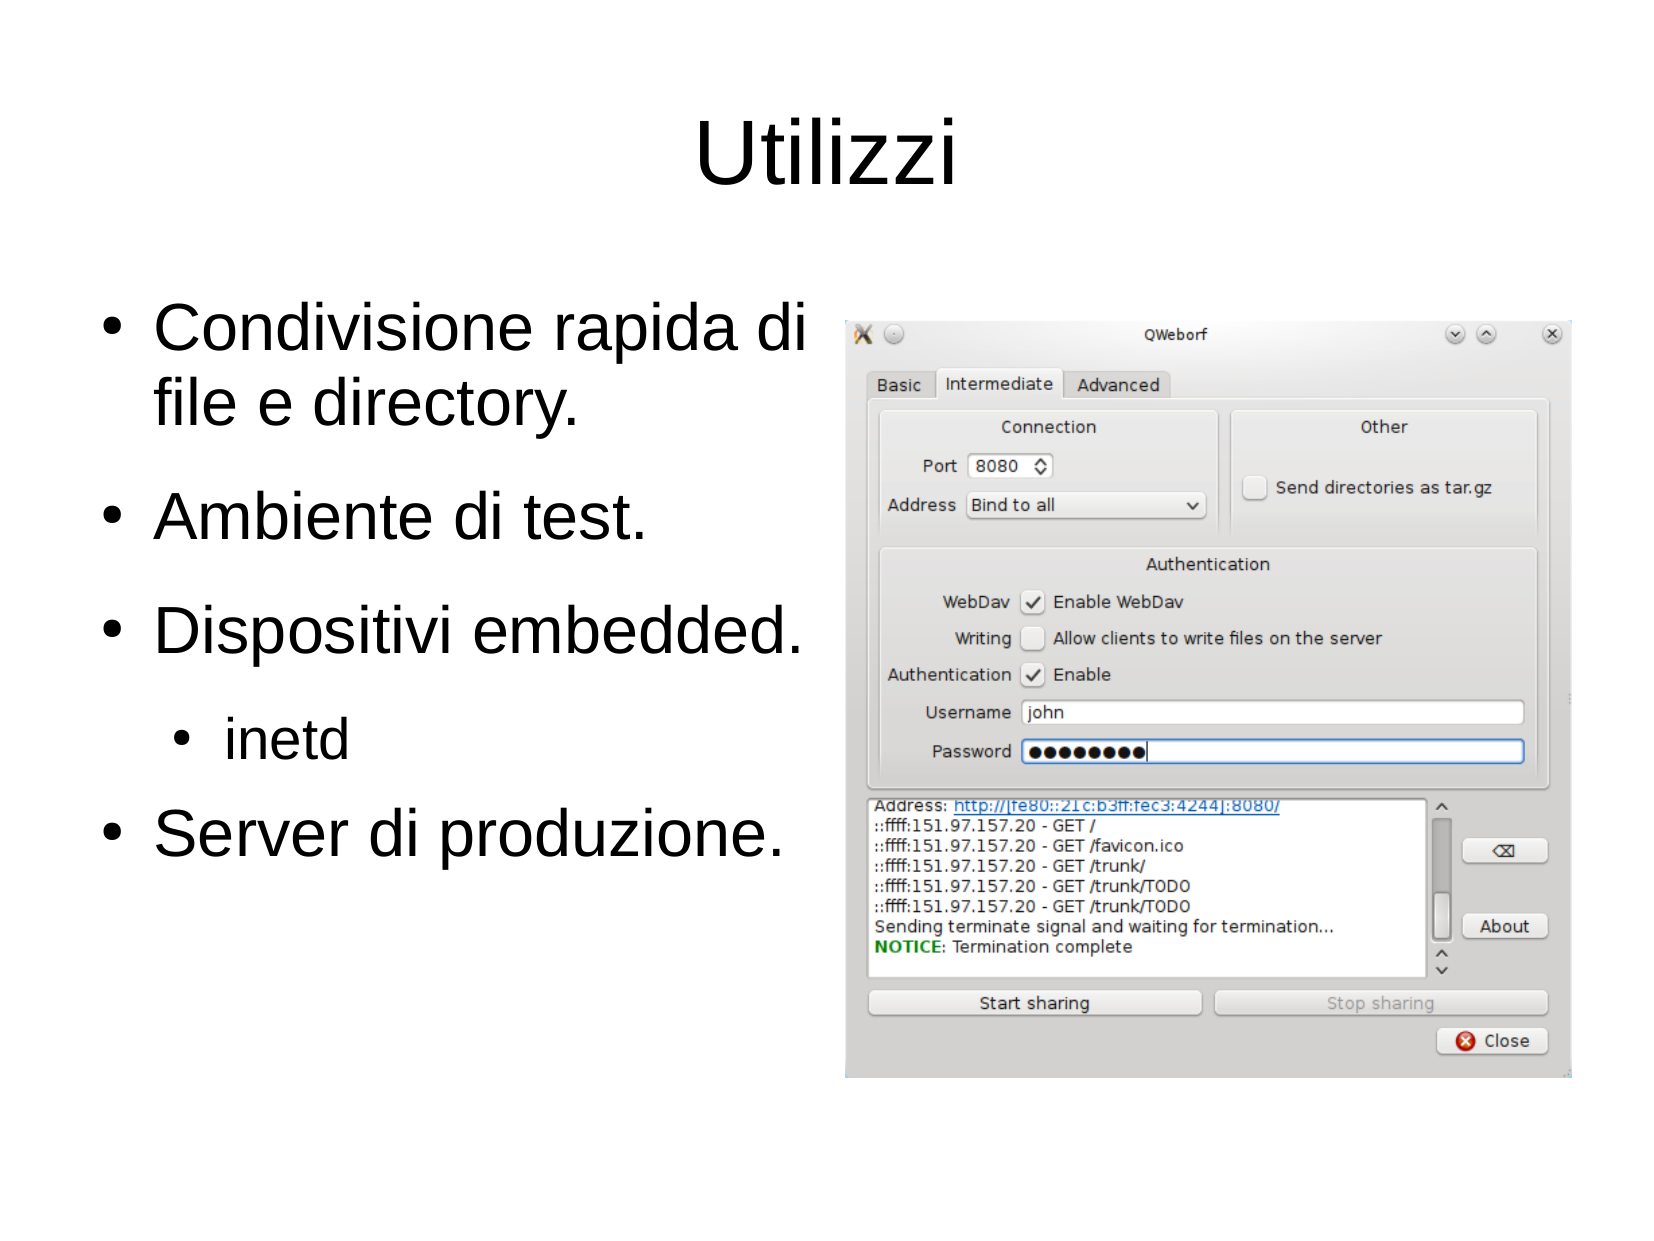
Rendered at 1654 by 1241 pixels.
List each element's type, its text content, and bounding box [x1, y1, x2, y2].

picture [845, 320, 1572, 1078]
list Condivisione rapida di file e directory. Ambiente di test. Dispositivi embedded. inetd Server di produzione. [82, 290, 809, 1109]
title Utilizzi [82, 49, 1571, 257]
